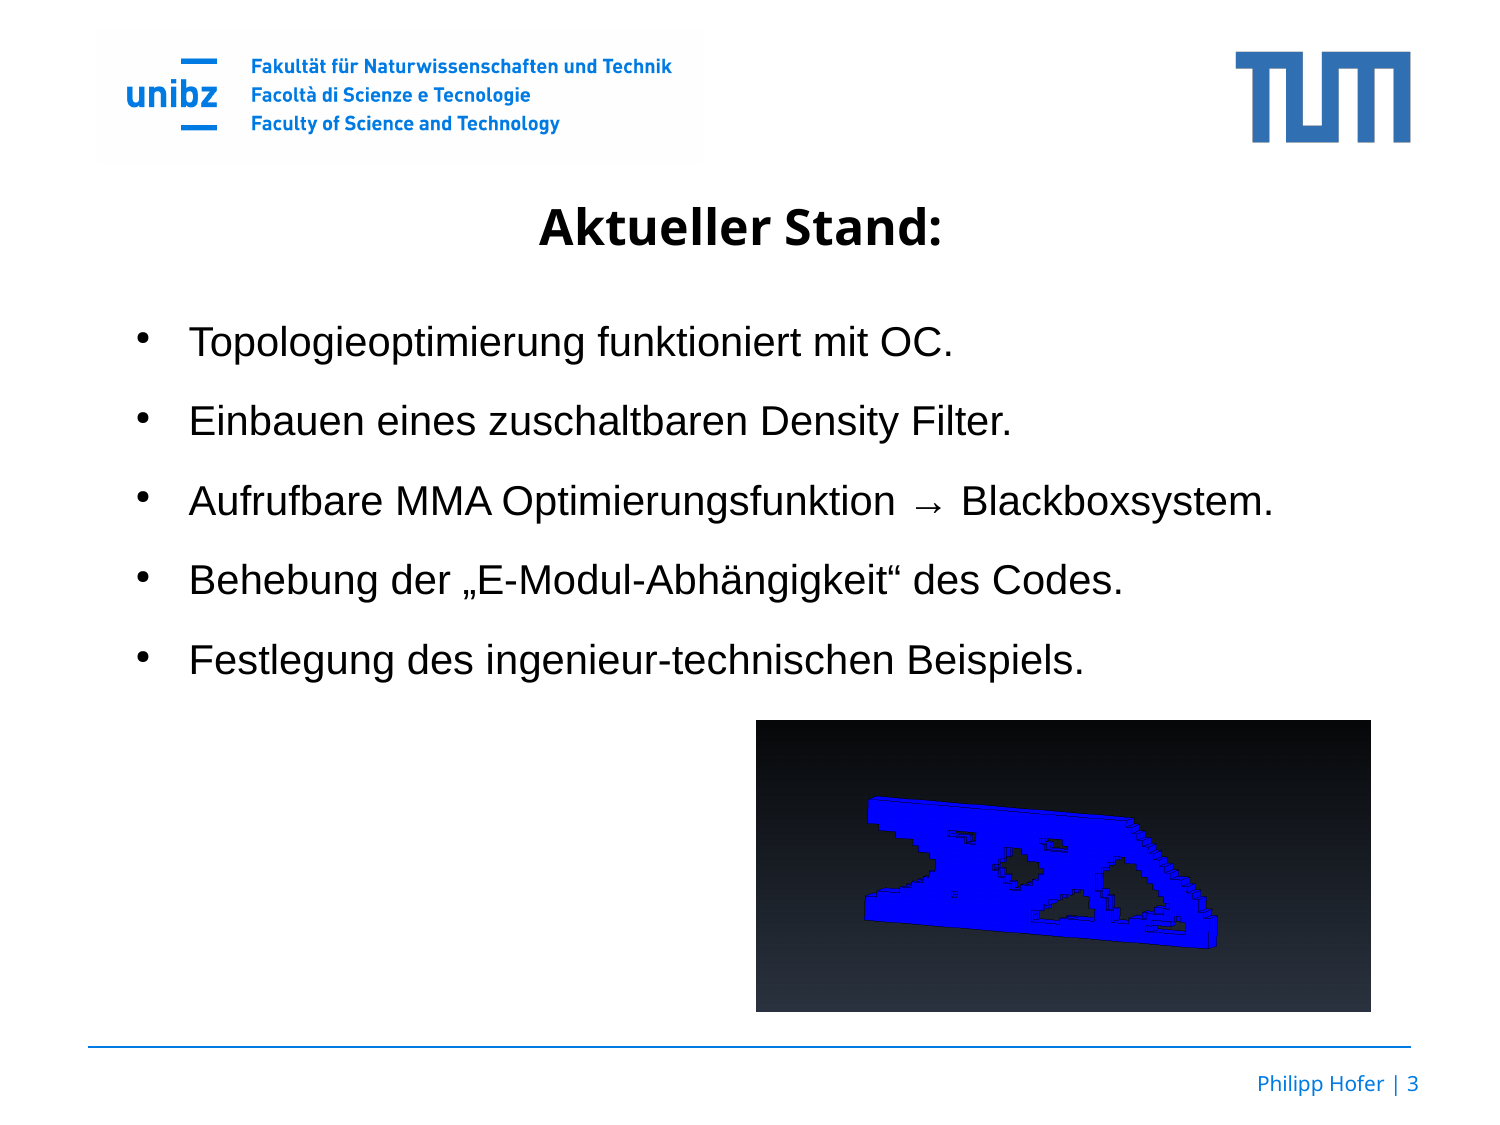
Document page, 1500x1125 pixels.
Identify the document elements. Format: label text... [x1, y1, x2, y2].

text_box Aktueller Stand: [103, 137, 1397, 300]
picture [756, 720, 1371, 1012]
text_box Topologieoptimierung funktioniert mit OC. Einbauen eines zuschaltbaren Density Filter. Aufrufbare MMA Optimierungsfunktion → Blackboxsystem. Behebung der „E-Modul-Abhängigkeit“ des Codes. Festlegung des ingenieur-technischen Beispiels. [103, 307, 1335, 1043]
picture [97, 28, 703, 164]
picture [1145, 0, 1500, 233]
